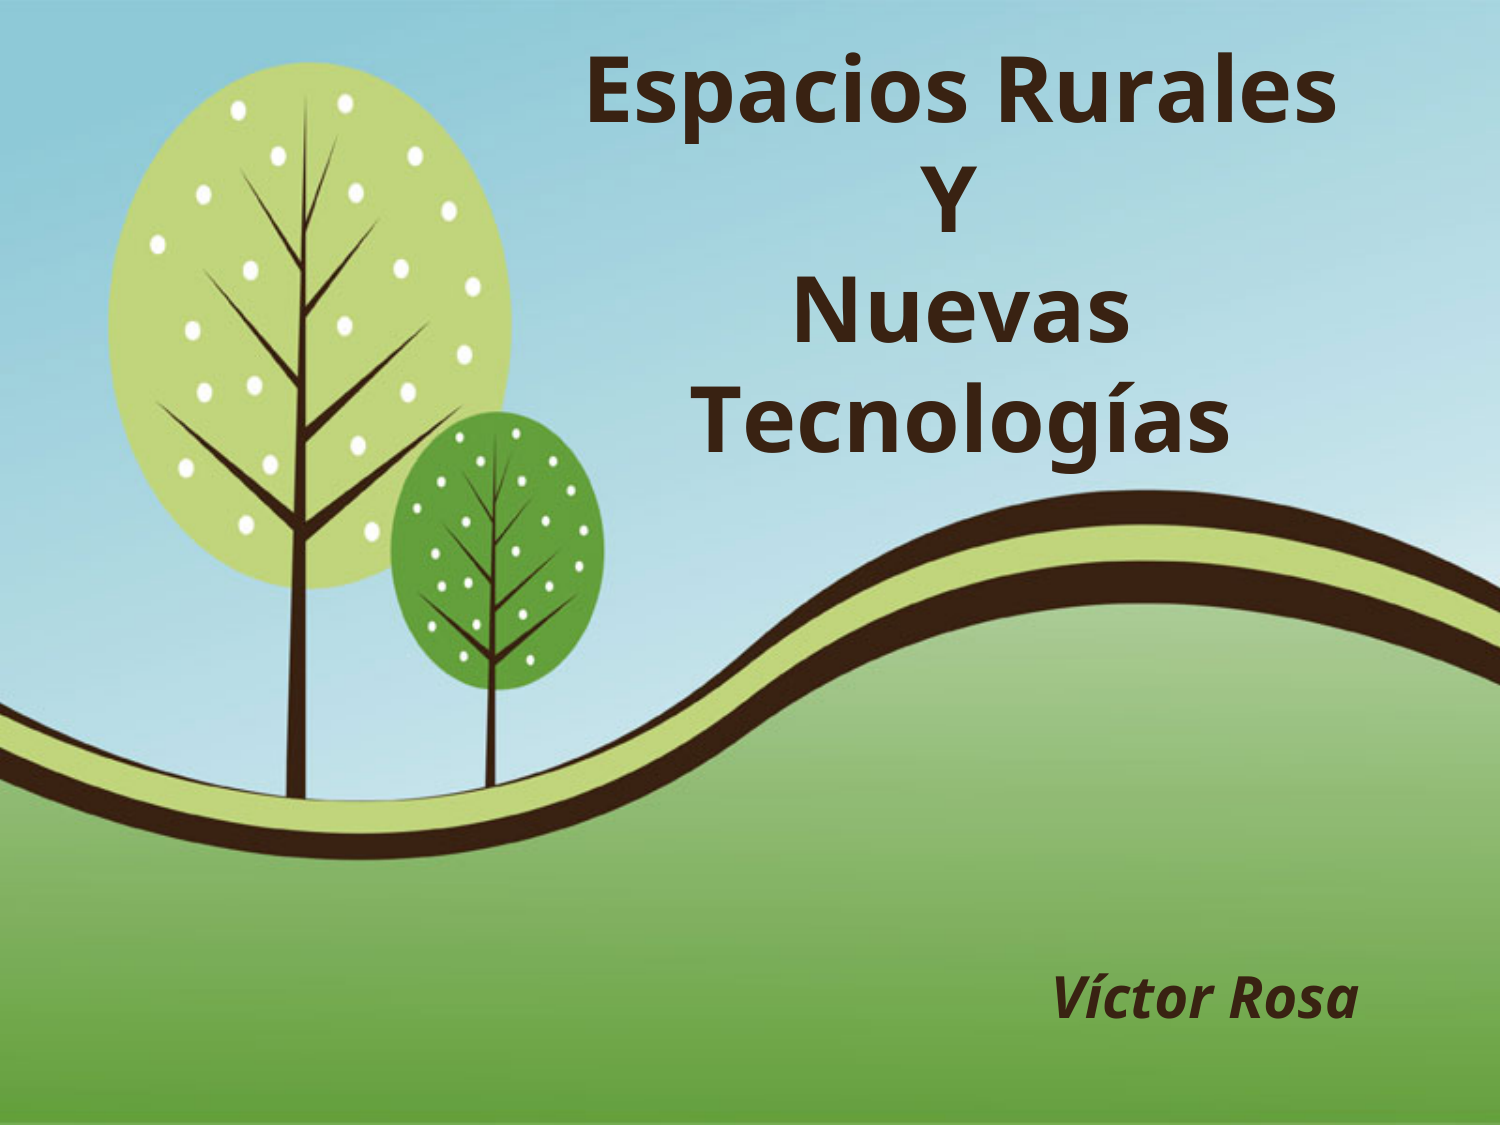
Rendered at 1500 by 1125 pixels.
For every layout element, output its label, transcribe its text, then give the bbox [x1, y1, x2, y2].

text_box Espacios Rurales Y Nuevas Tecnologías Víctor Rosa [435, 1, 1487, 1061]
picture [0, 0, 1500, 1125]
